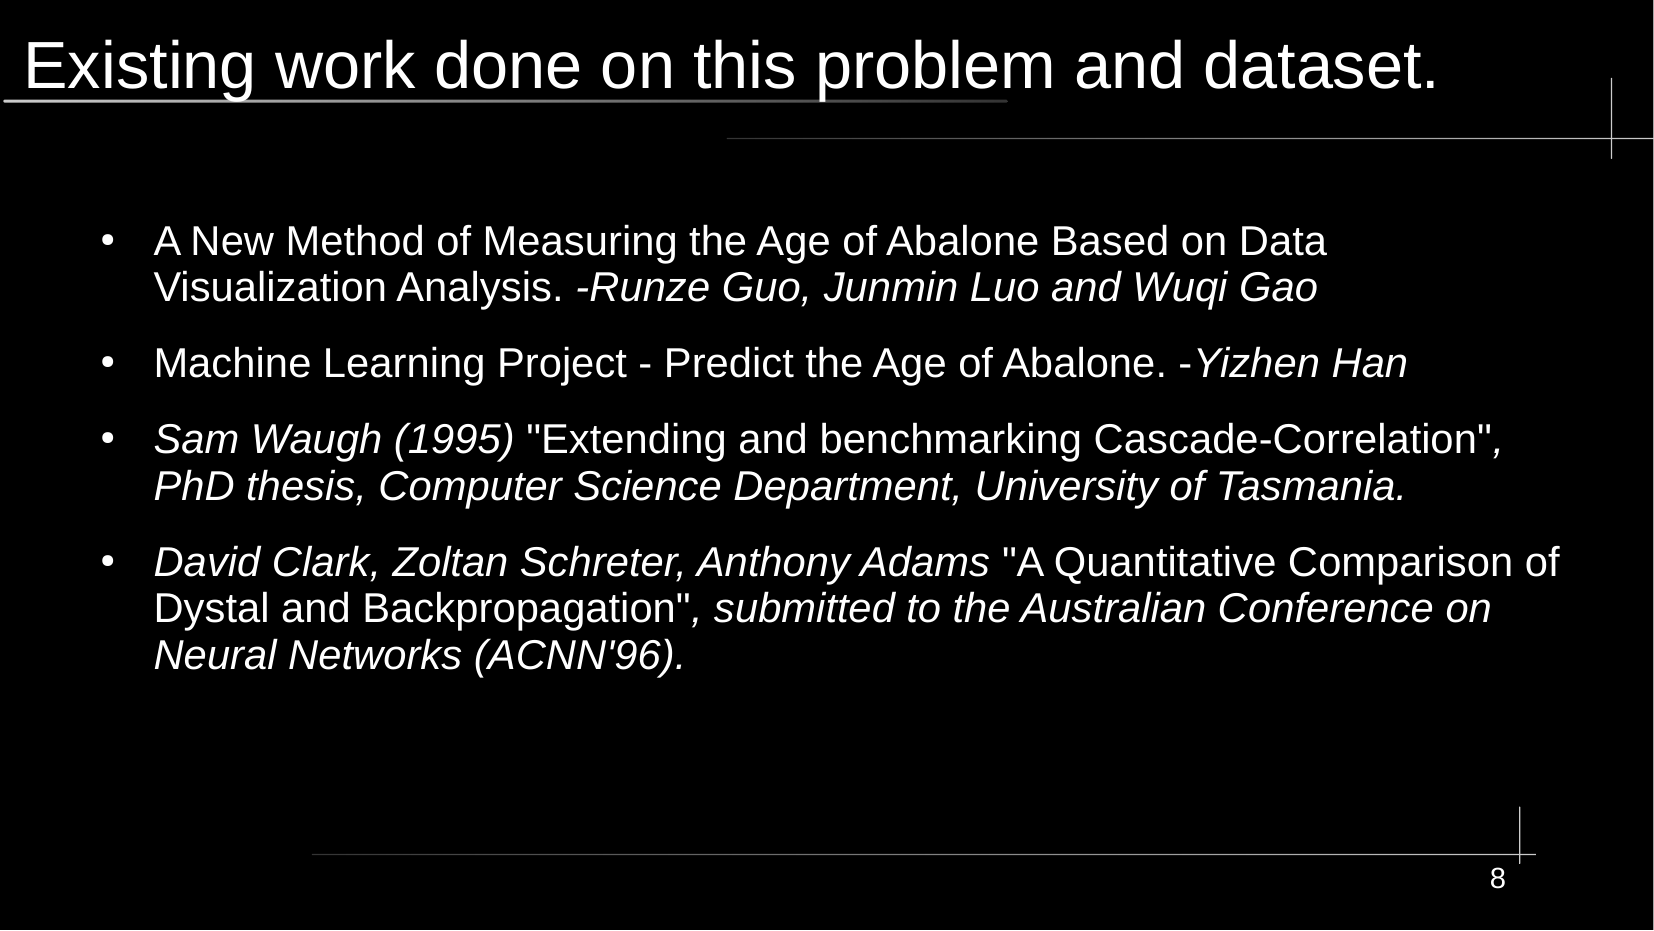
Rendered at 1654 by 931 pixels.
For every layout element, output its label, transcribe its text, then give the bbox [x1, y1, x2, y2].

title Existing work done on this problem and dataset. [23, 11, 1589, 119]
list A New Method of Measuring the Age of Abalone Based on Data Visualization Analysis. -Runze Guo, Junmin Luo and Wuqi Gao Machine Learning Project - Predict the Age of Abalone. -Yizhen Han Sam Waugh (1995) "Extending and benchmarking Cascade-Correlation", PhD thesis, Computer Science Department, University of Tasmania. David Clark, Zoltan Schreter, Anthony Adams "A Quantitative Comparison of Dystal and Backpropagation", submitted to the Australian Conference on Neural Networks (ACNN'96). [82, 217, 1571, 758]
